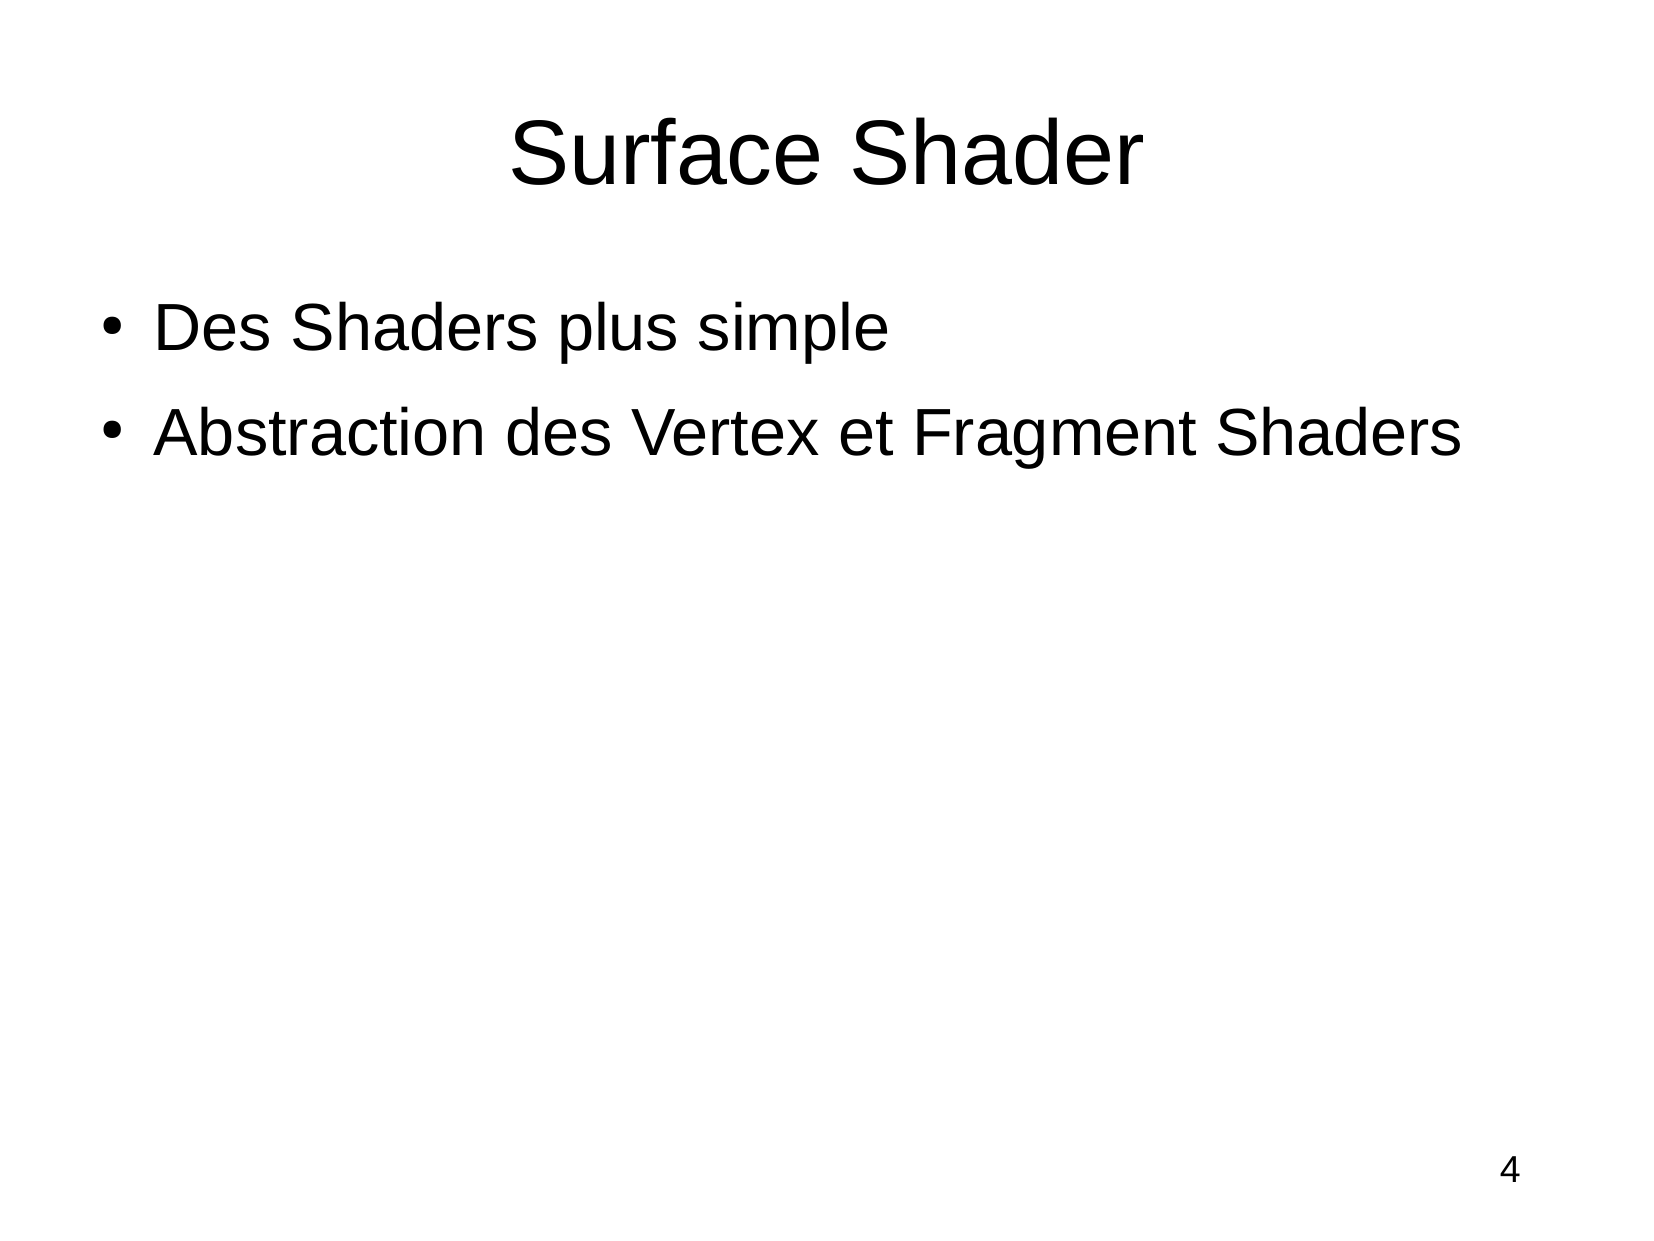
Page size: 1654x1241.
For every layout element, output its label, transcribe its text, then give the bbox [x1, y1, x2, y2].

list Des Shaders plus simple Abstraction des Vertex et Fragment Shaders [82, 290, 1571, 1010]
text_box <numéro> [1484, 1140, 1654, 1211]
title Surface Shader [82, 49, 1571, 257]
